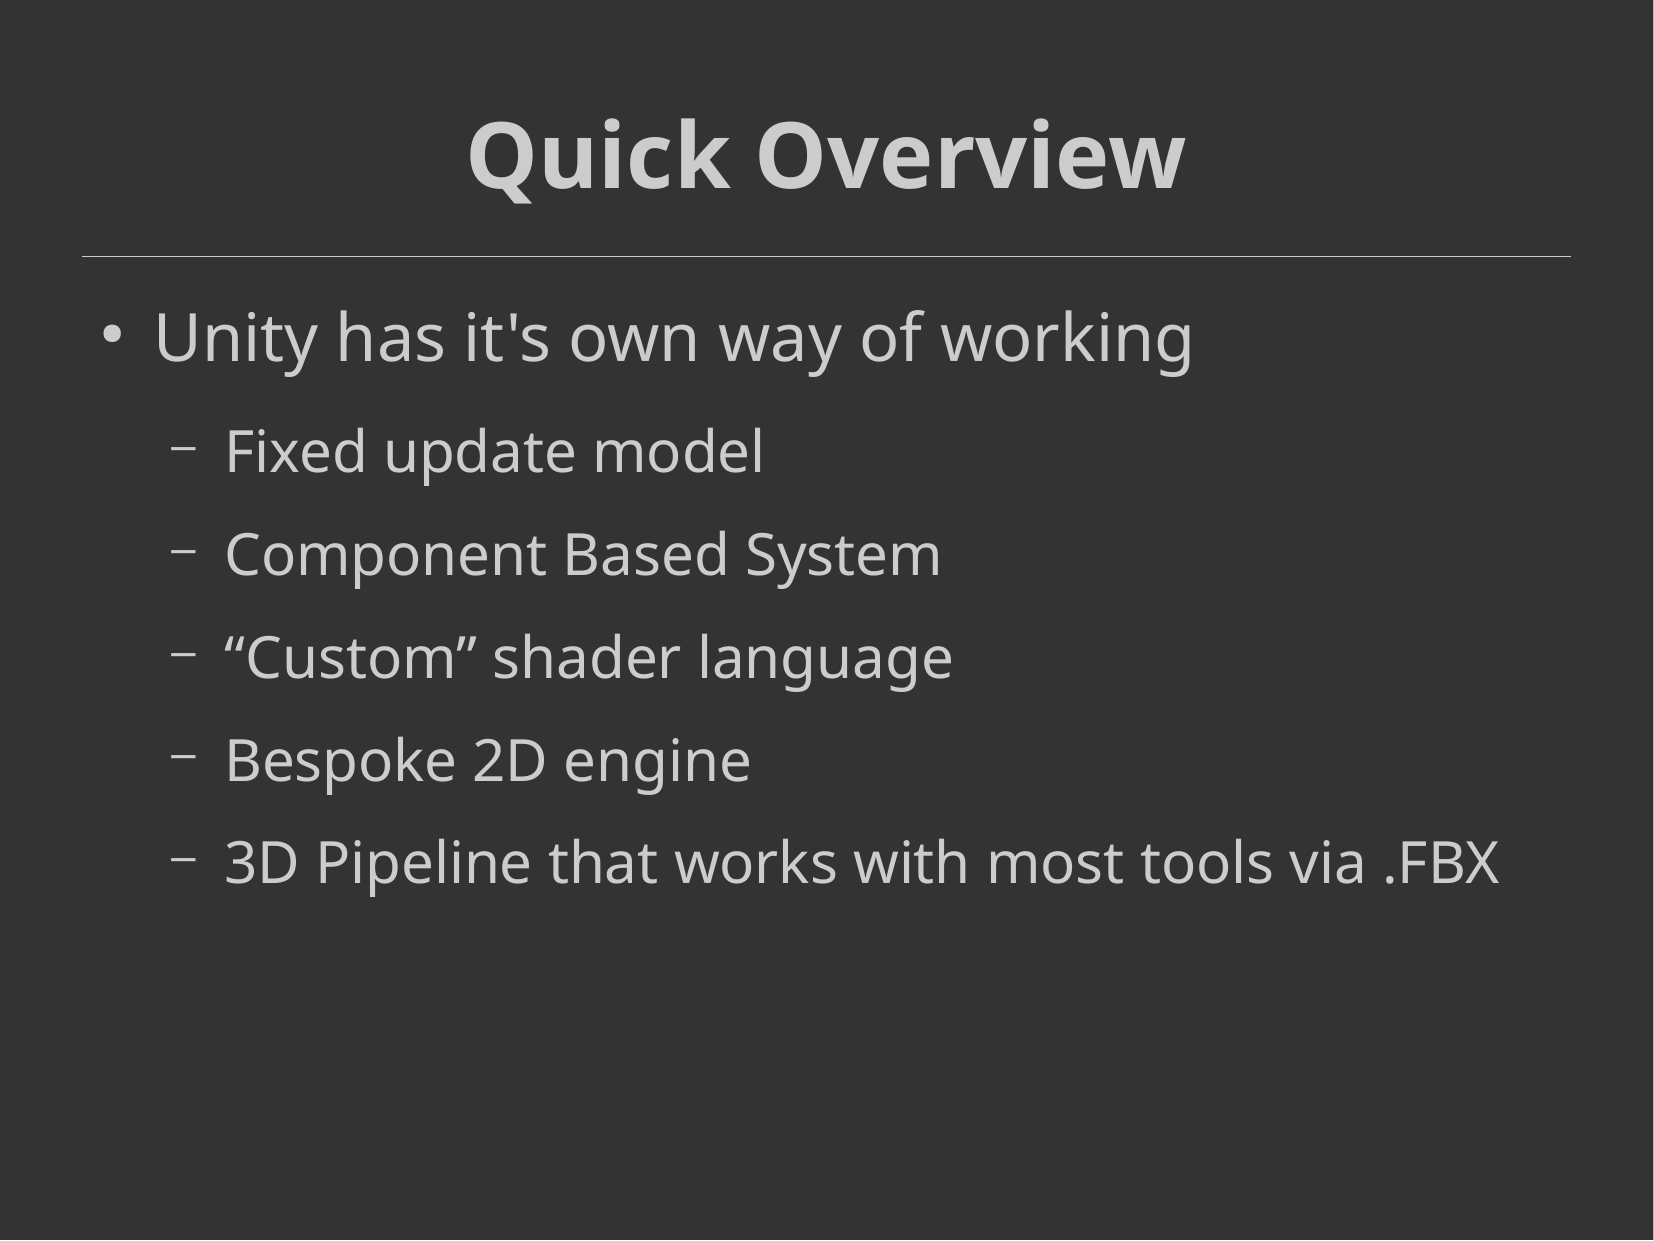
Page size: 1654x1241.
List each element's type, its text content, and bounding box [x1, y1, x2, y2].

list Unity has it's own way of working Fixed update model Component Based System “Custom” shader language Bespoke 2D engine 3D Pipeline that works with most tools via .FBX [82, 290, 1571, 1010]
title Quick Overview [82, 49, 1571, 257]
